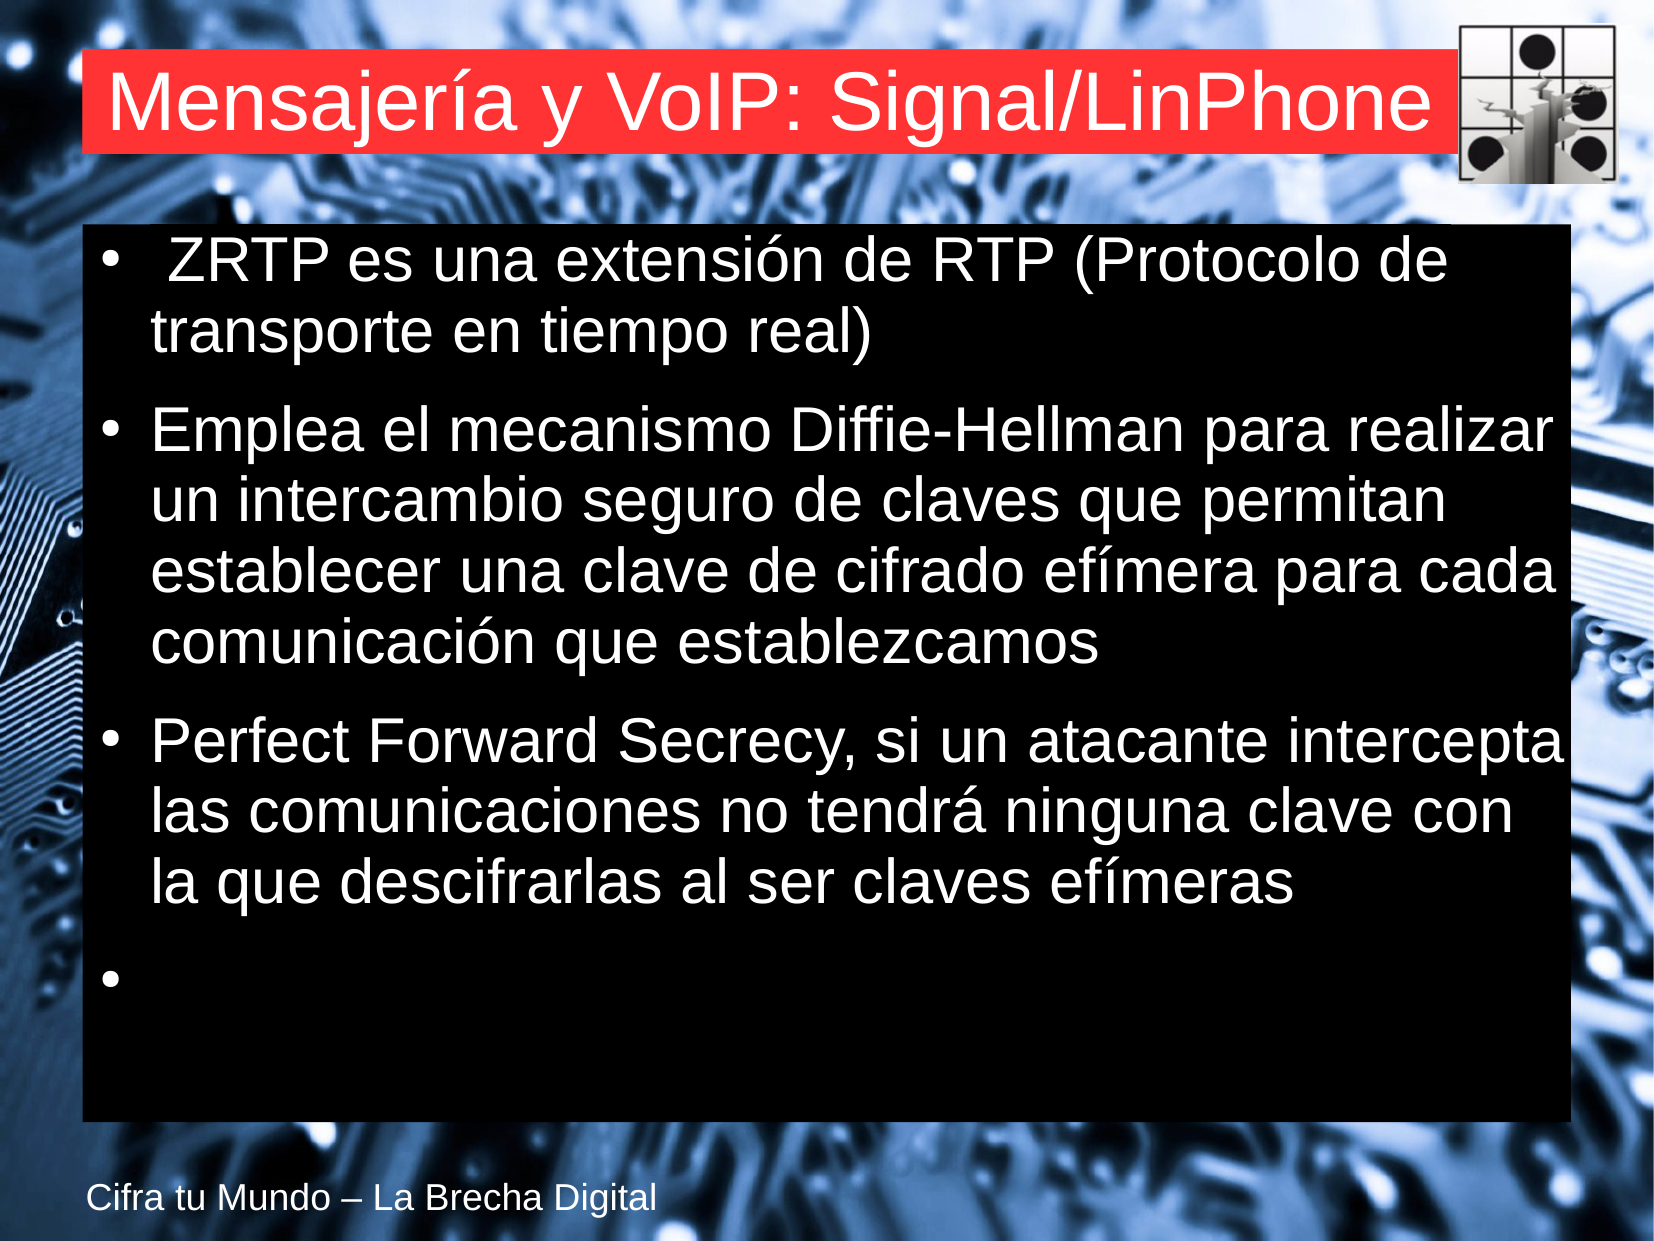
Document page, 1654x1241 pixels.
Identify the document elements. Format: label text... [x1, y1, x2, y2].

list ZRTP es una extensión de RTP (Protocolo de transporte en tiempo real) Emplea el mecanismo Diffie-Hellman para realizar un intercambio seguro de claves que permitan establecer una clave de cifrado efímera para cada comunicación que establezcamos Perfect Forward Secrecy, si un atacante intercepta las comunicaciones no tendrá ninguna clave con la que descifrarlas al ser claves efímeras [82, 224, 1571, 1123]
text_box Cifra tu Mundo – La Brecha Digital [70, 1169, 1453, 1226]
title Mensajería y VoIP: Signal/LinPhone [82, 49, 1458, 154]
picture [0, 0, 1654, 1241]
